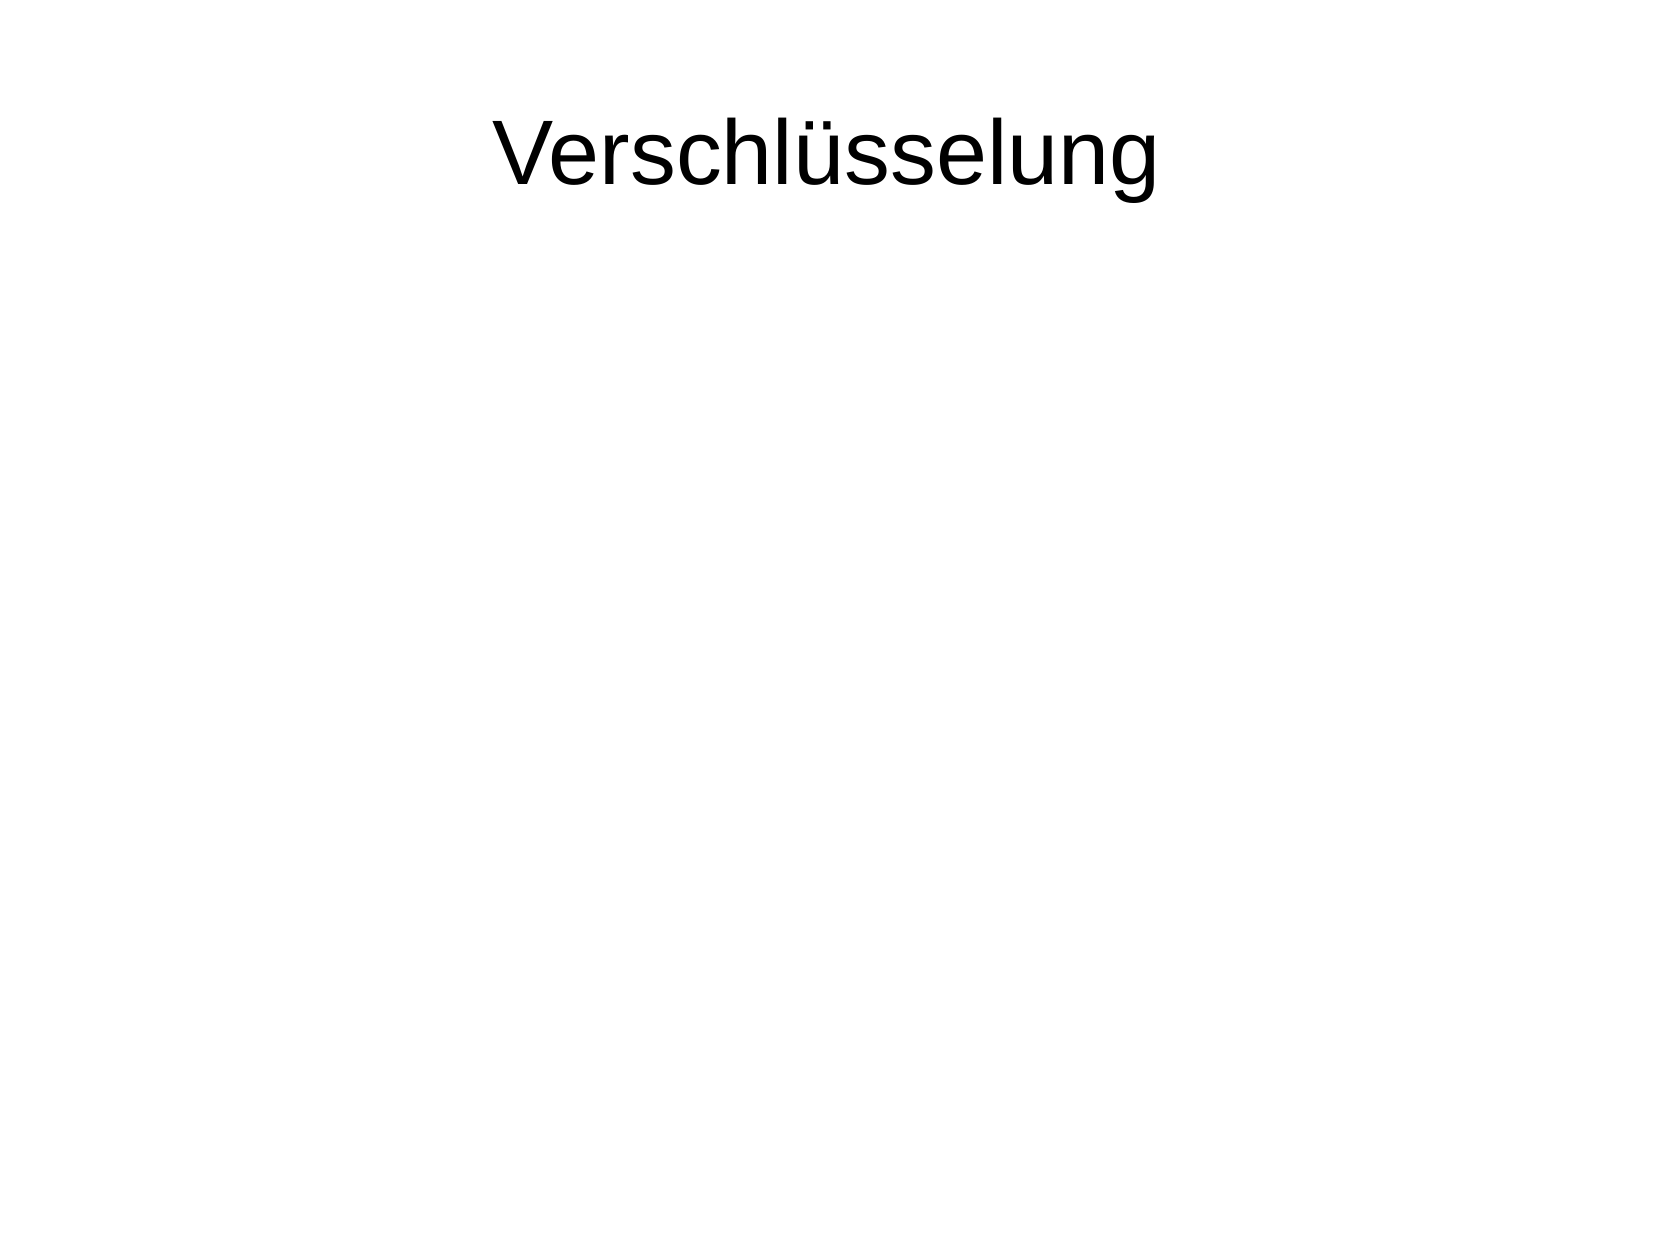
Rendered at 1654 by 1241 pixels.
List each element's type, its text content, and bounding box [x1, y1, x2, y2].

title Verschlüsselung [82, 49, 1571, 257]
